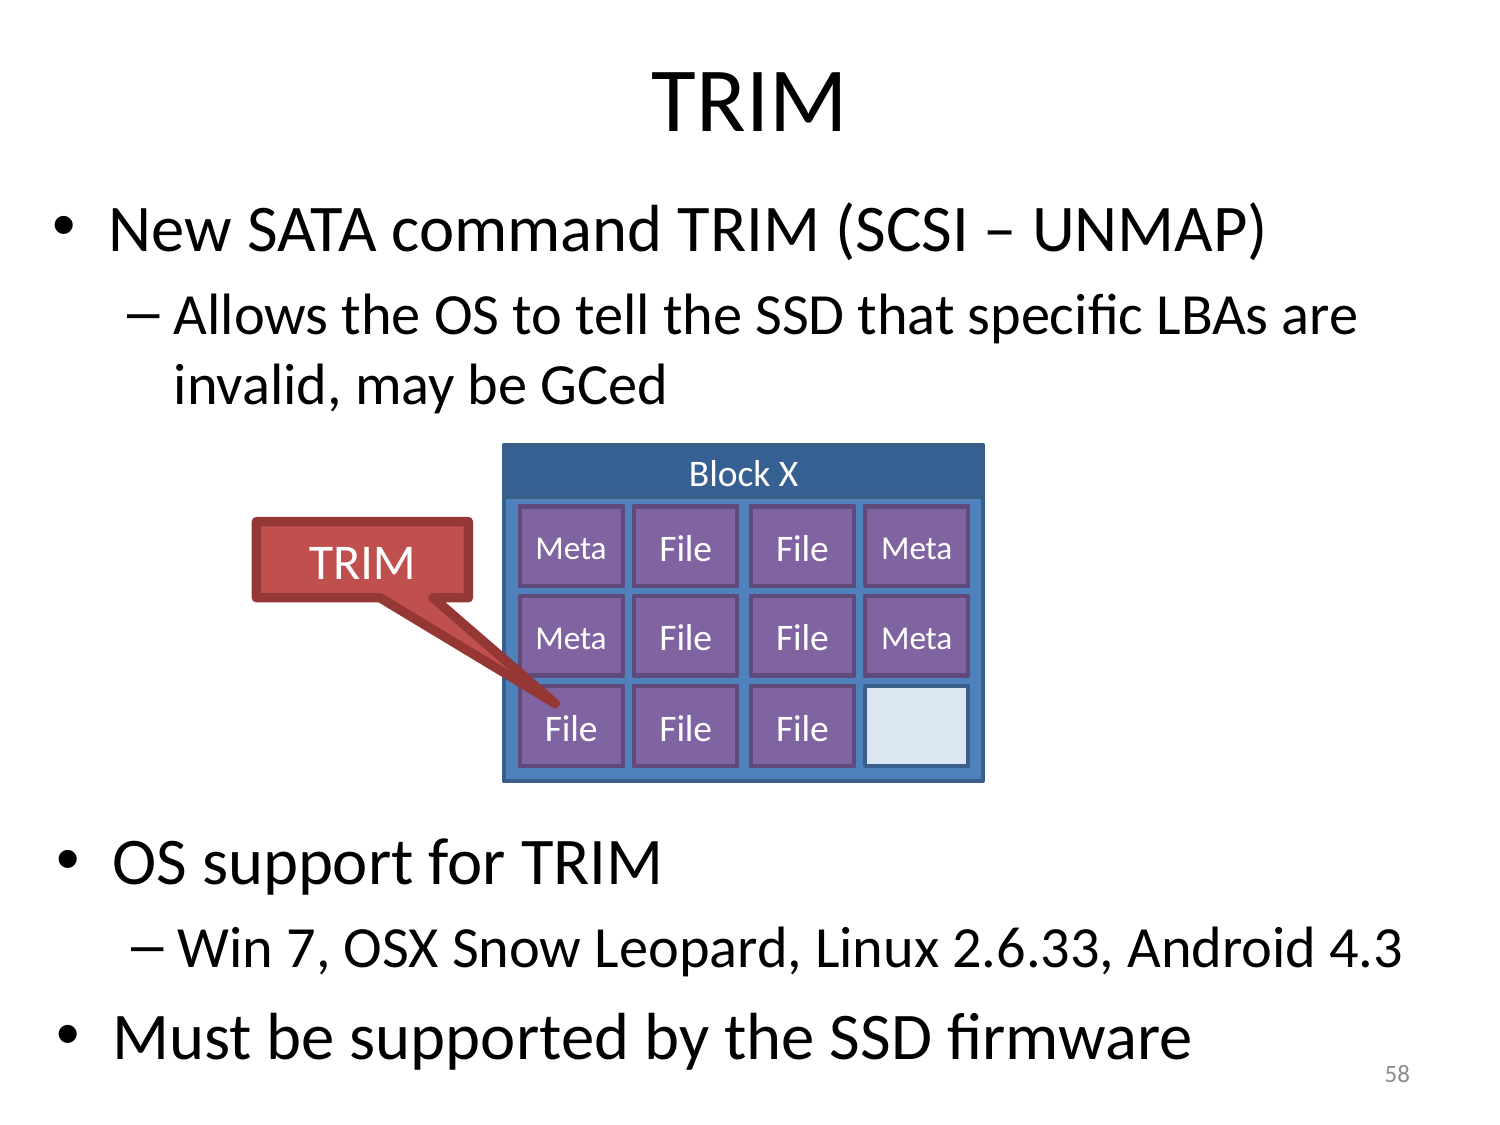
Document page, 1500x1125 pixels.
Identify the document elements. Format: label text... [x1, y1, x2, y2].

text_box TRIM [256, 521, 556, 704]
text_box File [751, 506, 854, 586]
text_box File [751, 596, 854, 676]
text_box OS support for TRIM Win 7, OSX Snow Leopard, Linux 2.6.33, Android 4.3 Must be supported by the SSD firmware [40, 810, 1441, 1125]
text_box File [634, 506, 738, 586]
text_box Meta [519, 506, 623, 586]
text_box File [751, 686, 854, 766]
text_box File [519, 686, 623, 766]
text_box Meta [865, 506, 969, 586]
text_box [504, 497, 984, 782]
text_box File [634, 686, 738, 766]
list New SATA command TRIM (SCSI – UNMAP) Allows the OS to tell the SSD that specific LBAs are invalid, may be GCed [36, 176, 1387, 448]
title TRIM [75, 1, 1425, 189]
text_box Meta [519, 596, 623, 676]
text_box Meta [865, 596, 969, 676]
text_box File [634, 596, 738, 676]
text_box Block X [504, 445, 984, 497]
